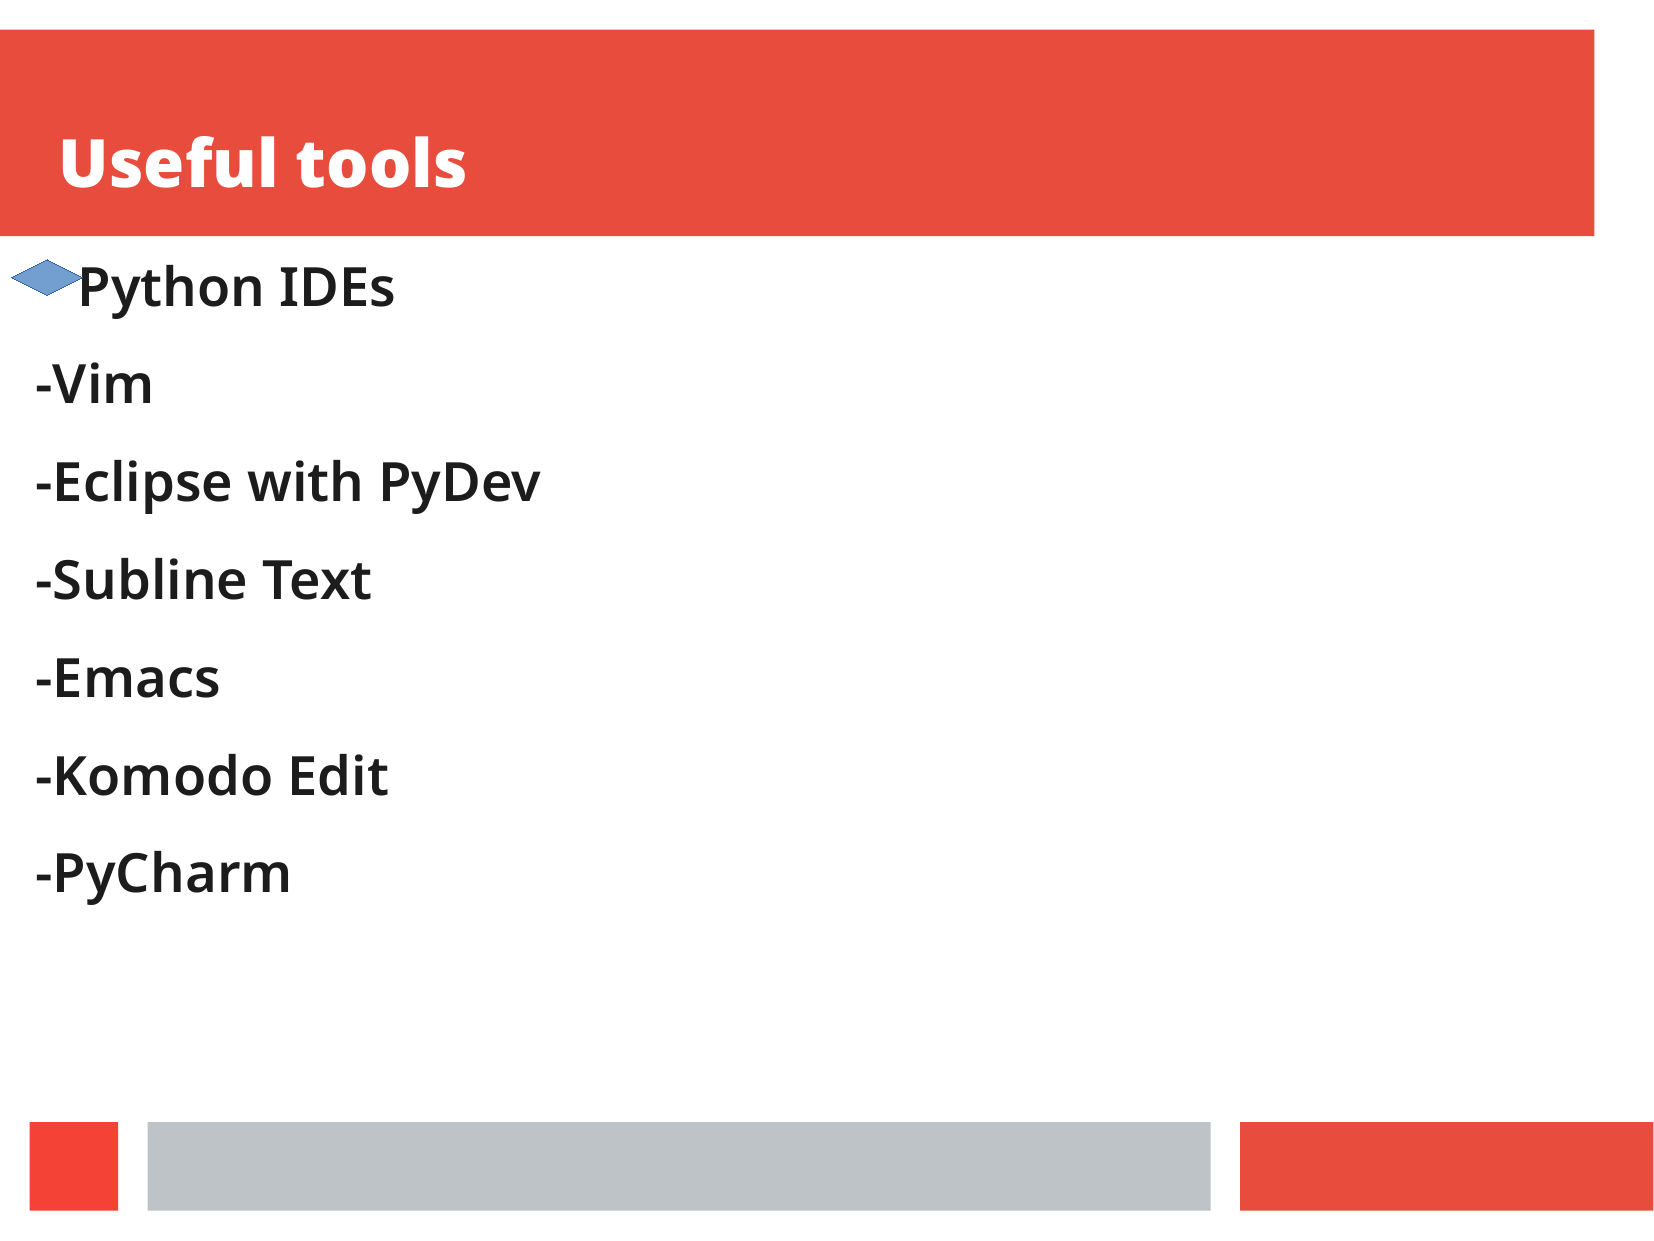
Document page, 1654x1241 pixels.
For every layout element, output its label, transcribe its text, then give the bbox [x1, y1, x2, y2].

list Python IDEs -Vim -Eclipse with PyDev -Subline Text -Emacs -Komodo Edit -PyCharm [35, 248, 1607, 1093]
title Useful tools [59, 59, 1595, 207]
text_box [11, 259, 83, 296]
